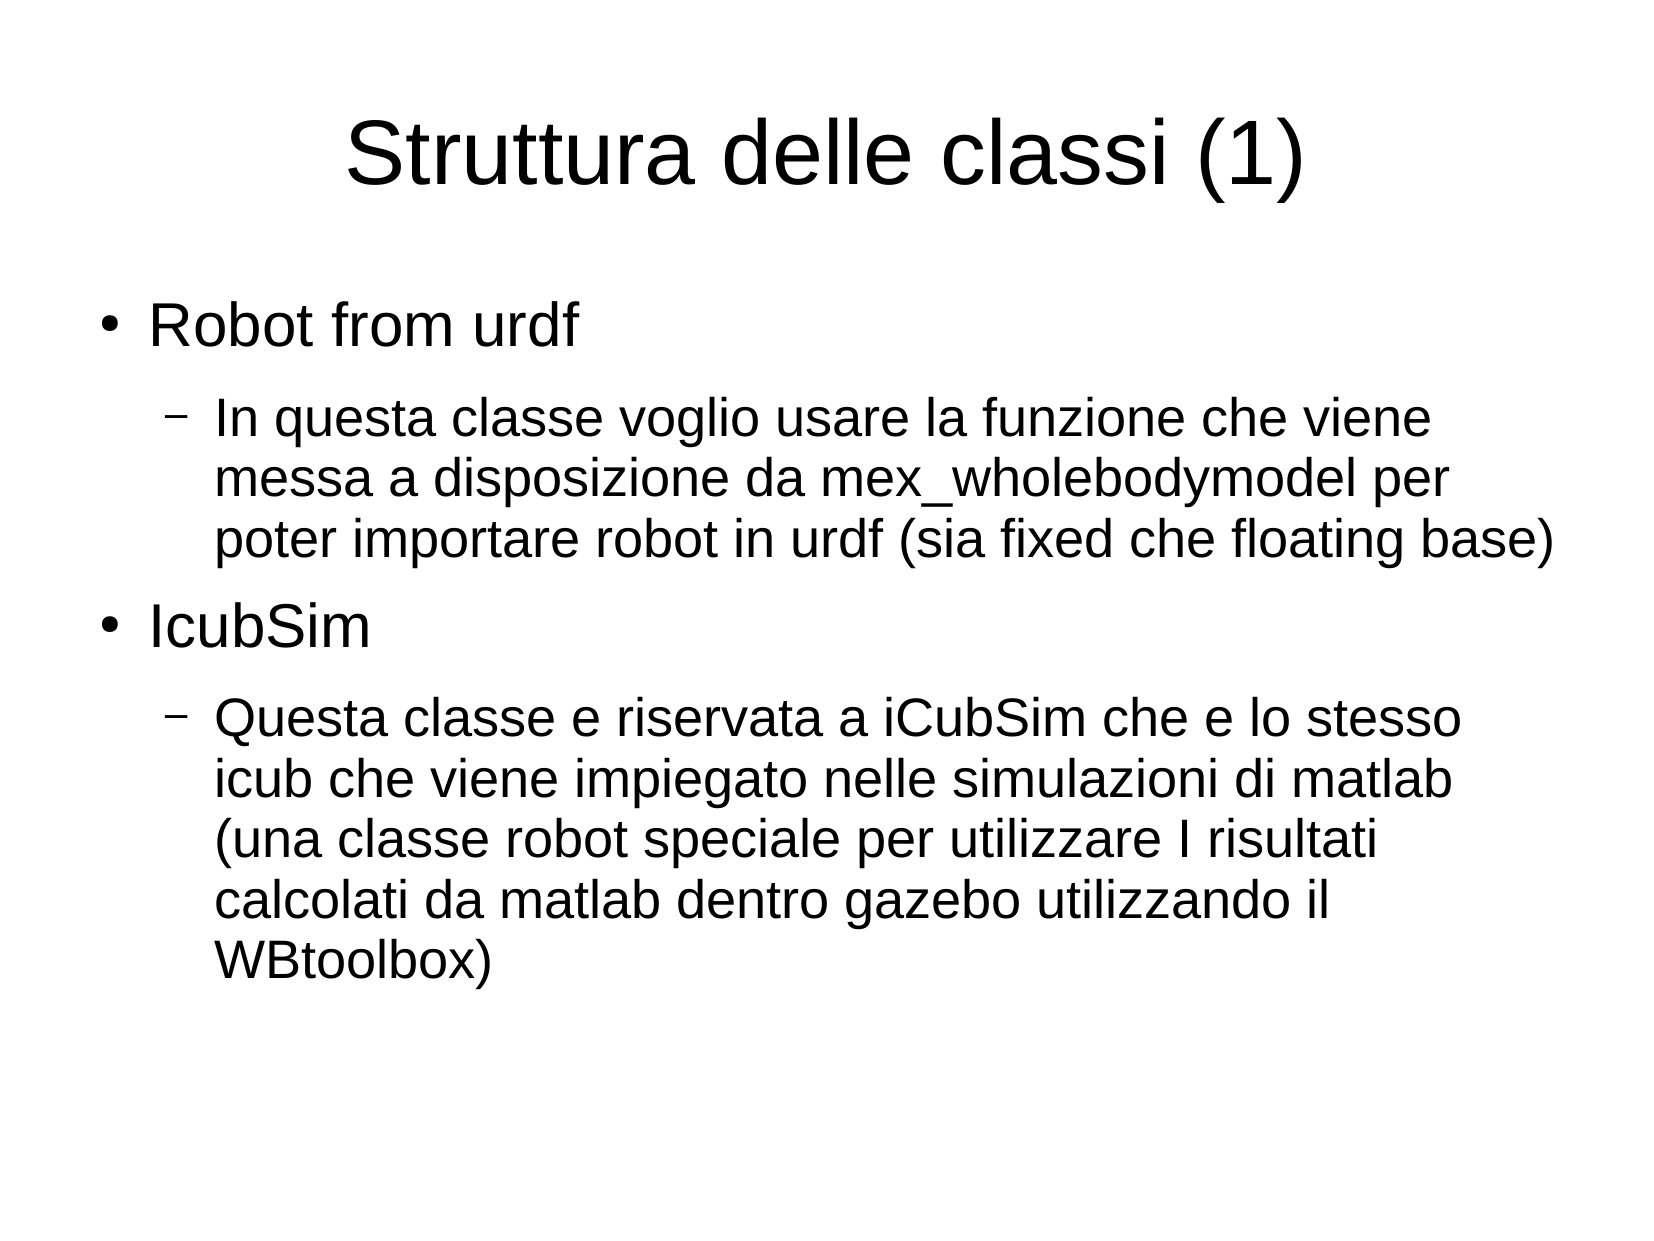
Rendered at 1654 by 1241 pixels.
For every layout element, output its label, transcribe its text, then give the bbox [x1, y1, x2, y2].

list Robot from urdf In questa classe voglio usare la funzione che viene messa a disposizione da mex_wholebodymodel per poter importare robot in urdf (sia fixed che floating base) IcubSim Questa classe e riservata a iCubSim che e lo stesso icub che viene impiegato nelle simulazioni di matlab (una classe robot speciale per utilizzare I risultati calcolati da matlab dentro gazebo utilizzando il WBtoolbox) [82, 290, 1571, 1010]
title Struttura delle classi (1) [82, 49, 1571, 257]
